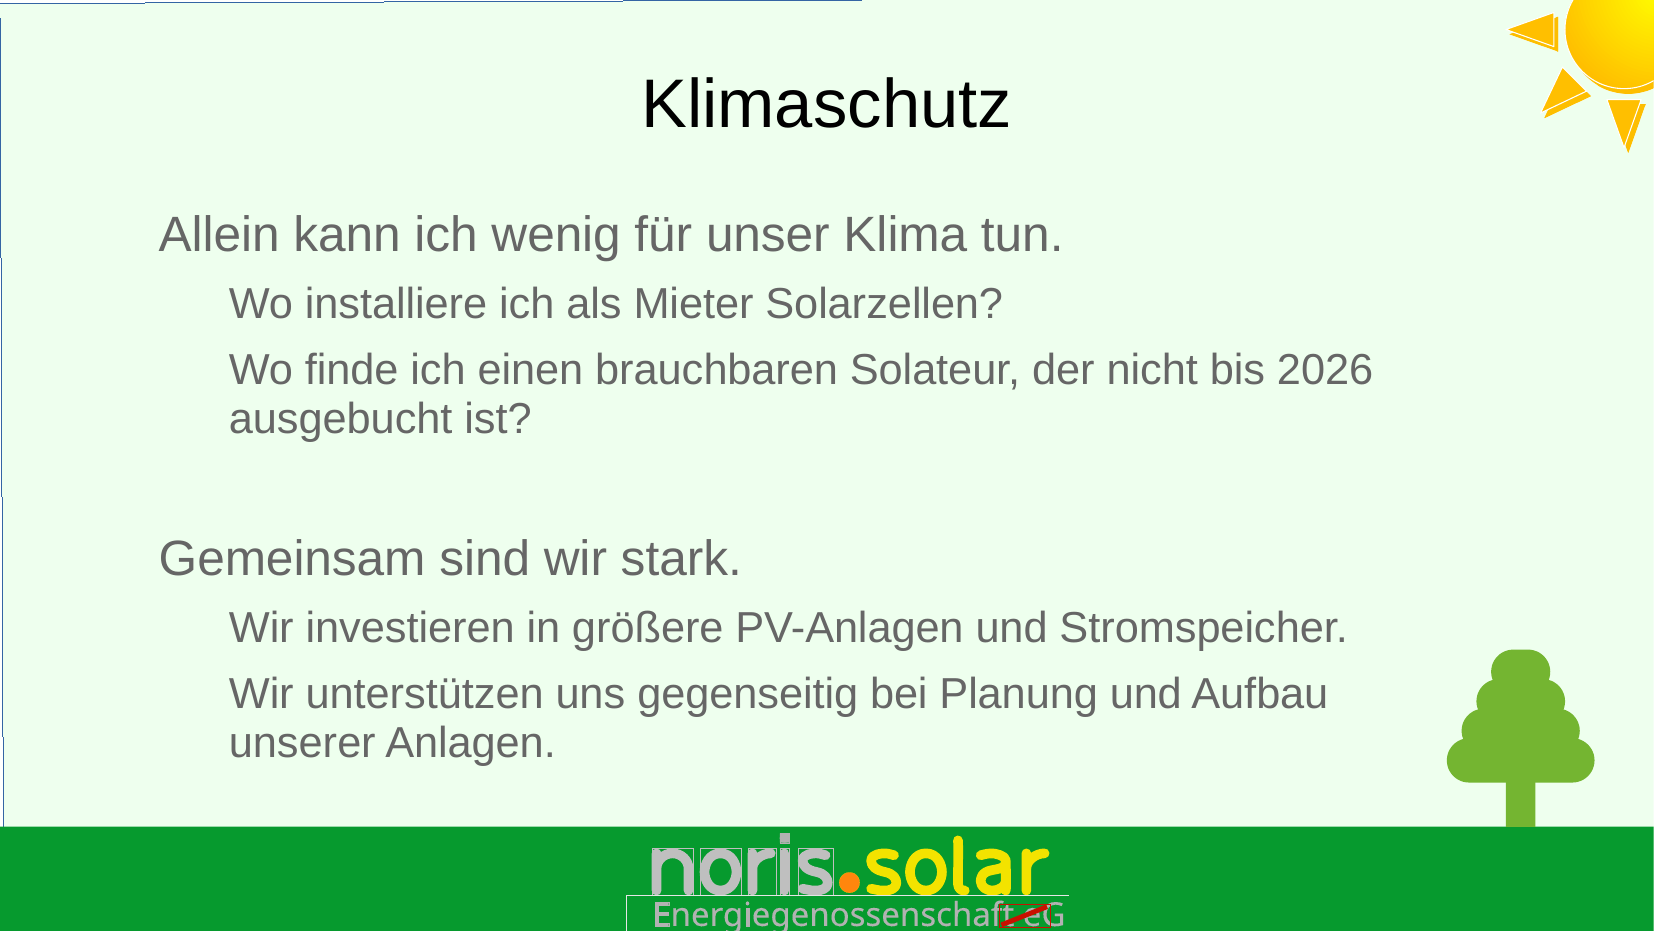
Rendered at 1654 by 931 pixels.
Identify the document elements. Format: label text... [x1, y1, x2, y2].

title Klimaschutz [88, 29, 1565, 178]
list Allein kann ich wenig für unser Klima tun. Wo installiere ich als Mieter Solarzellen? Wo finde ich einen brauchbaren Solateur, der nicht bis 2026 ausgebucht ist? Gemeinsam sind wir stark. Wir investieren in größere PV-Anlagen und Stromspeicher. Wir unterstützen uns gegenseitig bei Planung und Aufbau unserer Anlagen. [88, 206, 1565, 768]
